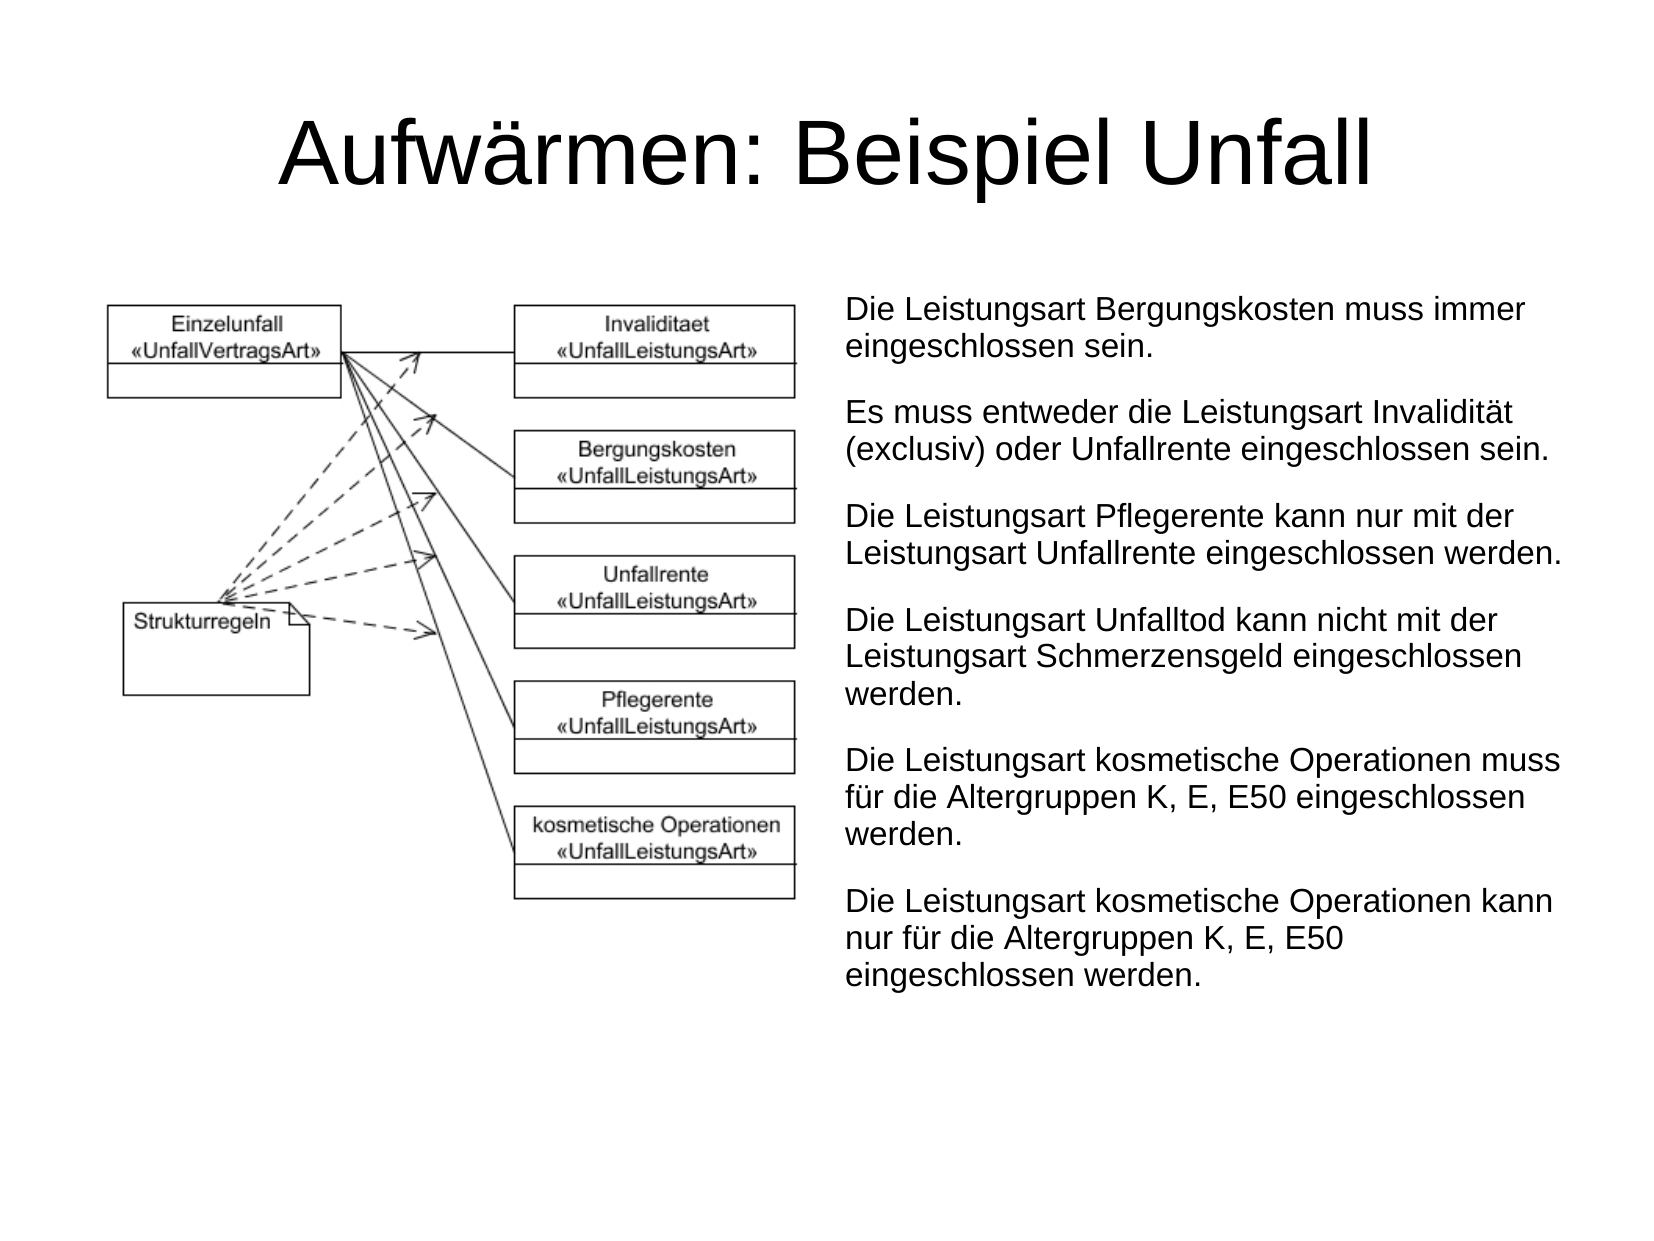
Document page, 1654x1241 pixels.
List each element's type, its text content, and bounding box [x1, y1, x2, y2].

list Die Leistungsart Bergungskosten muss immer eingeschlossen sein. Es muss entweder die Leistungsart Invalidität (exclusiv) oder Unfallrente eingeschlossen sein. Die Leistungsart Pflegerente kann nur mit der Leistungsart Unfallrente eingeschlossen werden. Die Leistungsart Unfalltod kann nicht mit der Leistungsart Schmerzensgeld eingeschlossen werden. Die Leistungsart kosmetische Operationen muss für die Altergruppen K, E, E50 eingeschlossen werden. Die Leistungsart kosmetische Operationen kann nur für die Altergruppen K, E, E50 eingeschlossen werden. [845, 290, 1572, 1109]
picture [76, 258, 827, 931]
title Aufwärmen: Beispiel Unfall [82, 49, 1571, 257]
